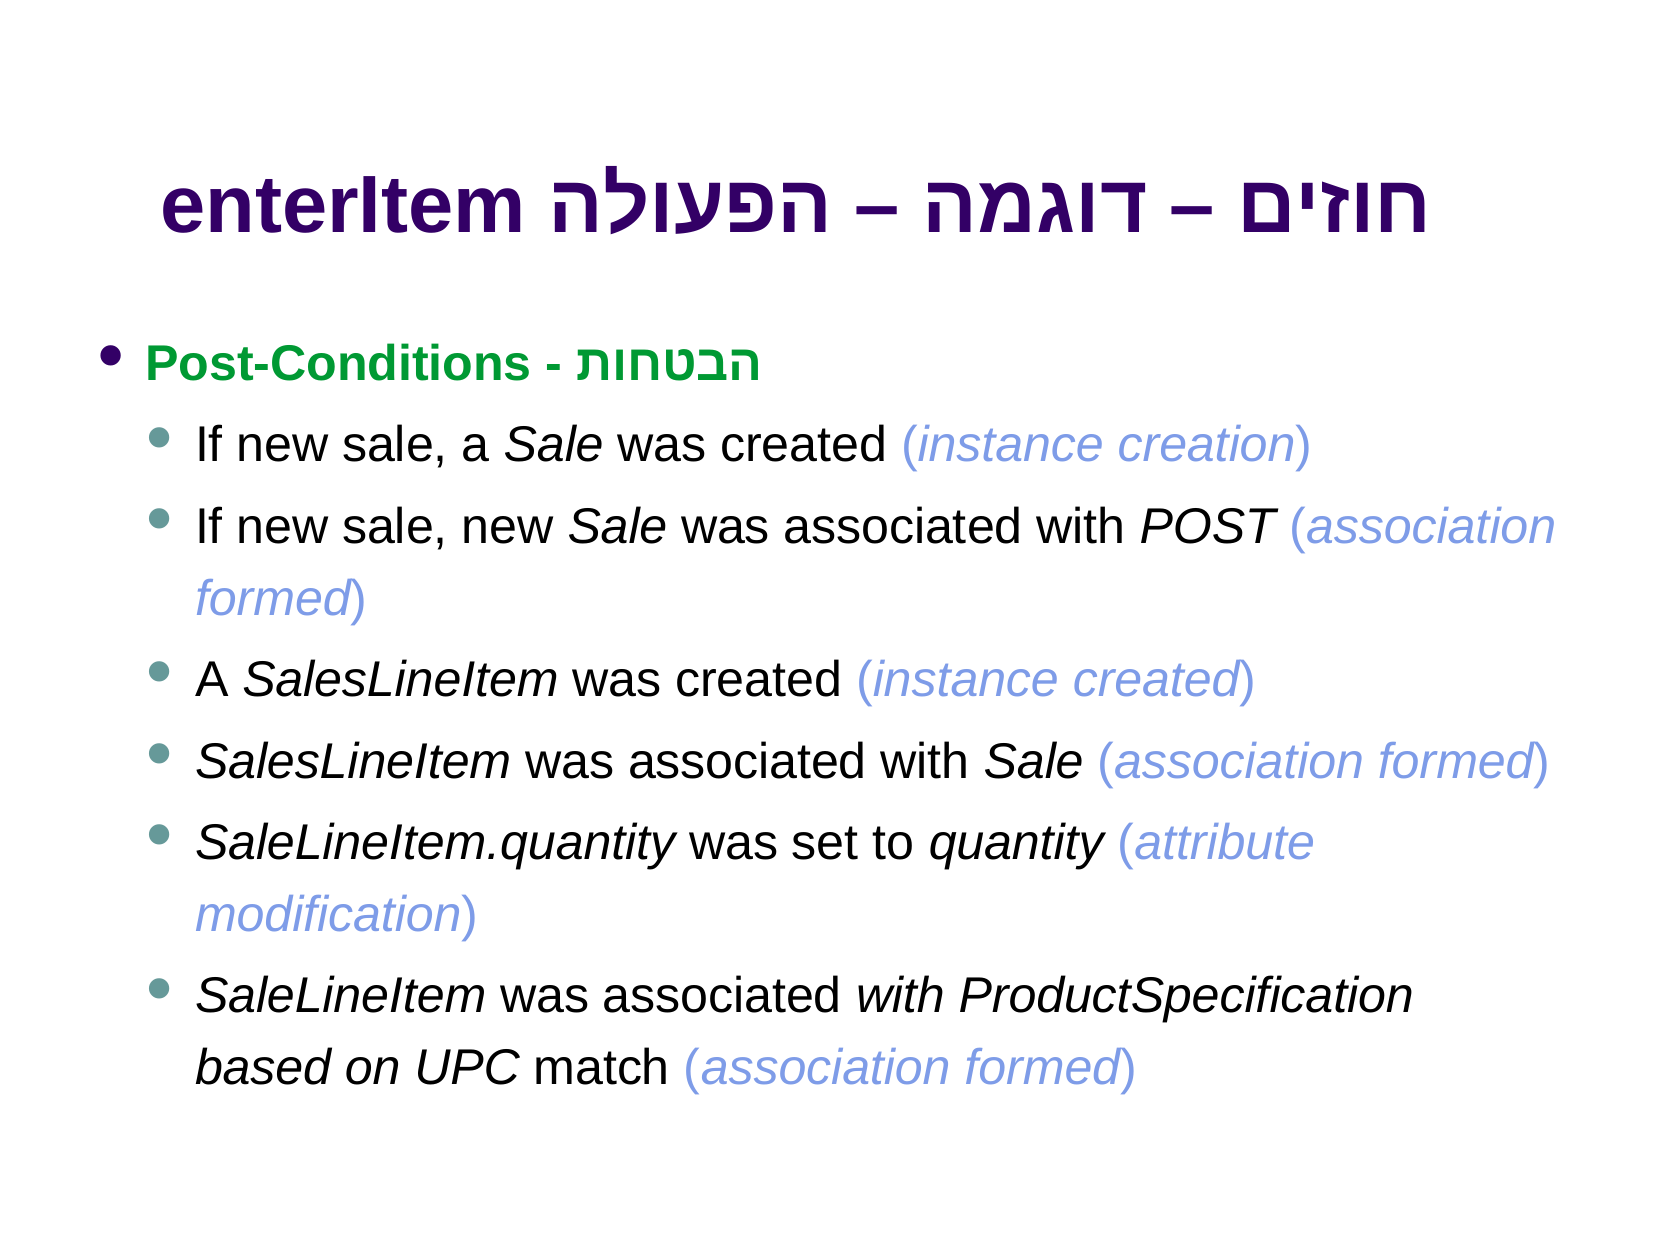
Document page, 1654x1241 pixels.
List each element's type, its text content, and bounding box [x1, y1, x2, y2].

list Post-Conditions - הבטחות If new sale, a Sale was created (instance creation) If new sale, new Sale was associated with POST (association formed) A SalesLineItem was created (instance created) SalesLineItem was associated with Sale (association formed) SaleLineItem.quantity was set to quantity (attribute modification) SaleLineItem was associated with ProductSpecification based on UPC match (association formed) [82, 310, 1571, 1128]
title חוזים – דוגמה – הפעולה enterItem [82, 22, 1447, 257]
